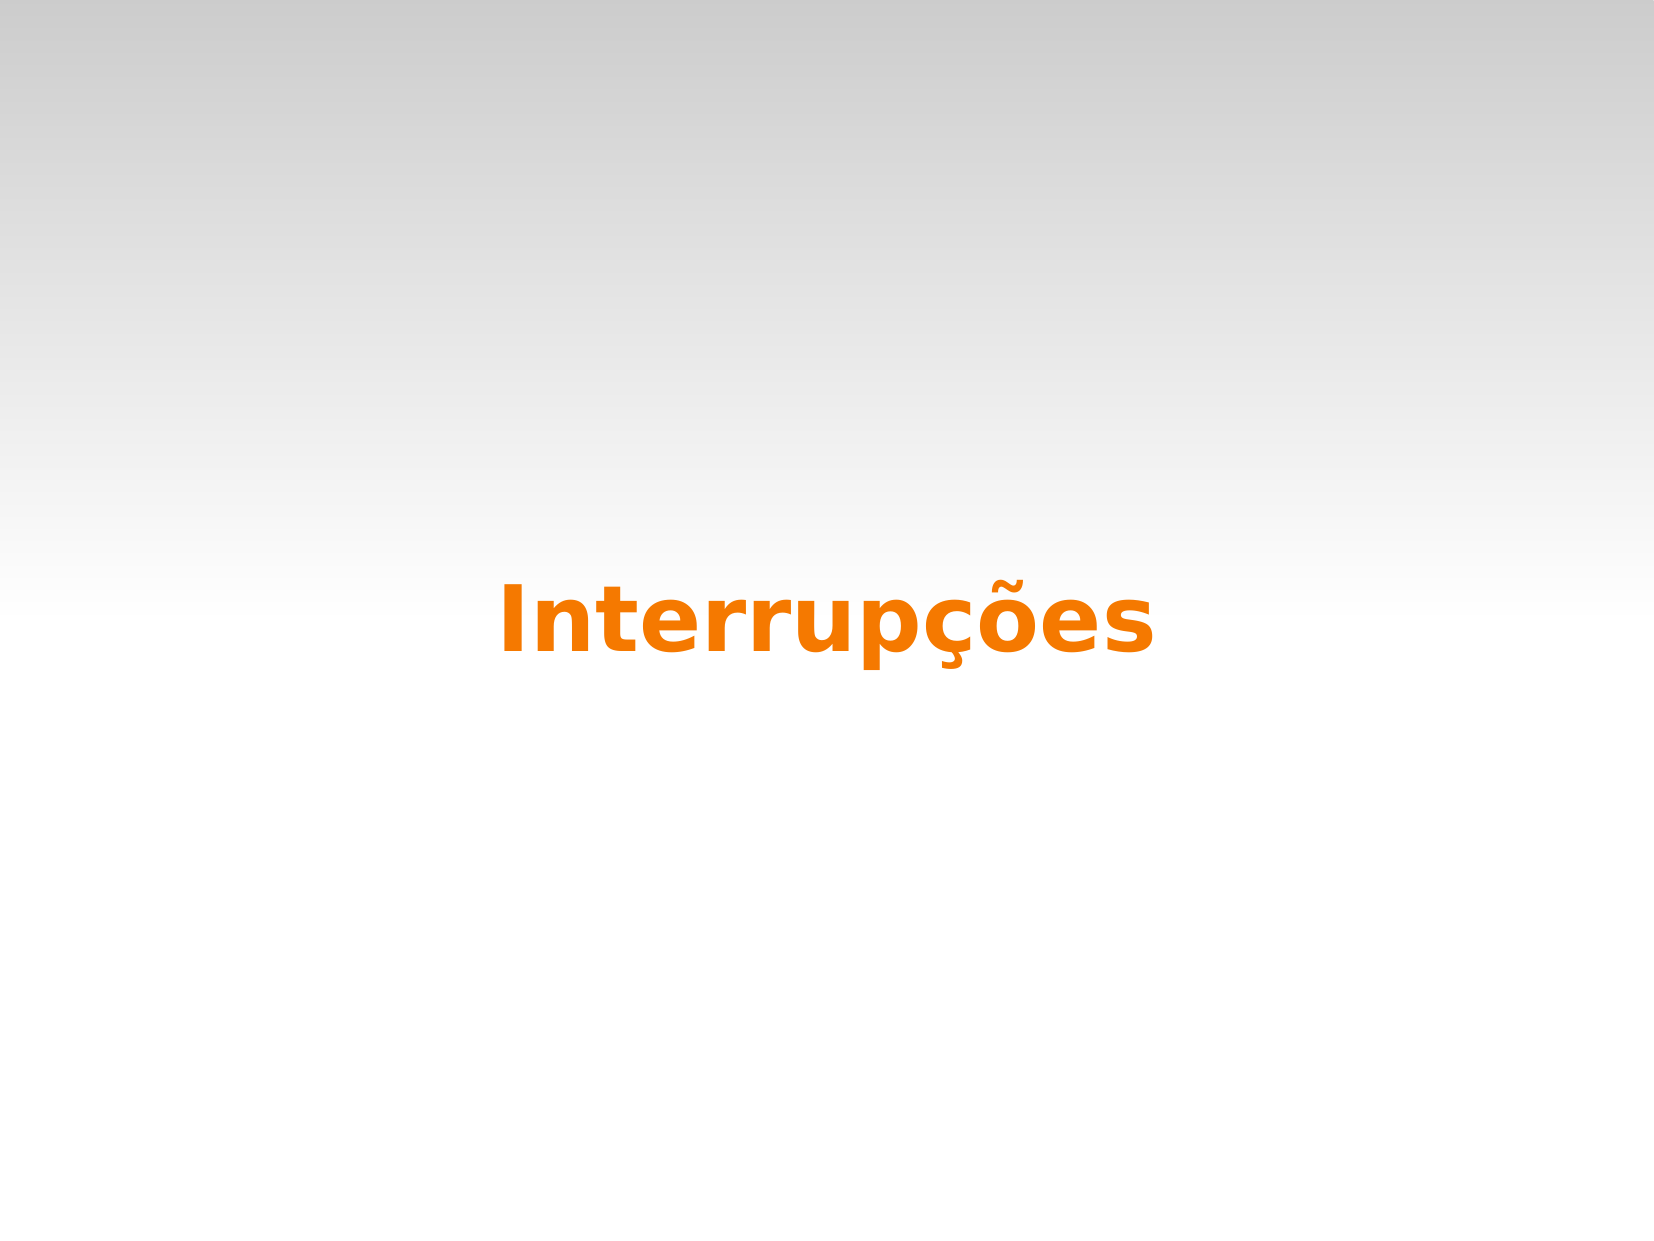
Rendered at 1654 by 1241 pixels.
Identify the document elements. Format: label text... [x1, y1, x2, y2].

title Interrupções [82, 516, 1571, 724]
